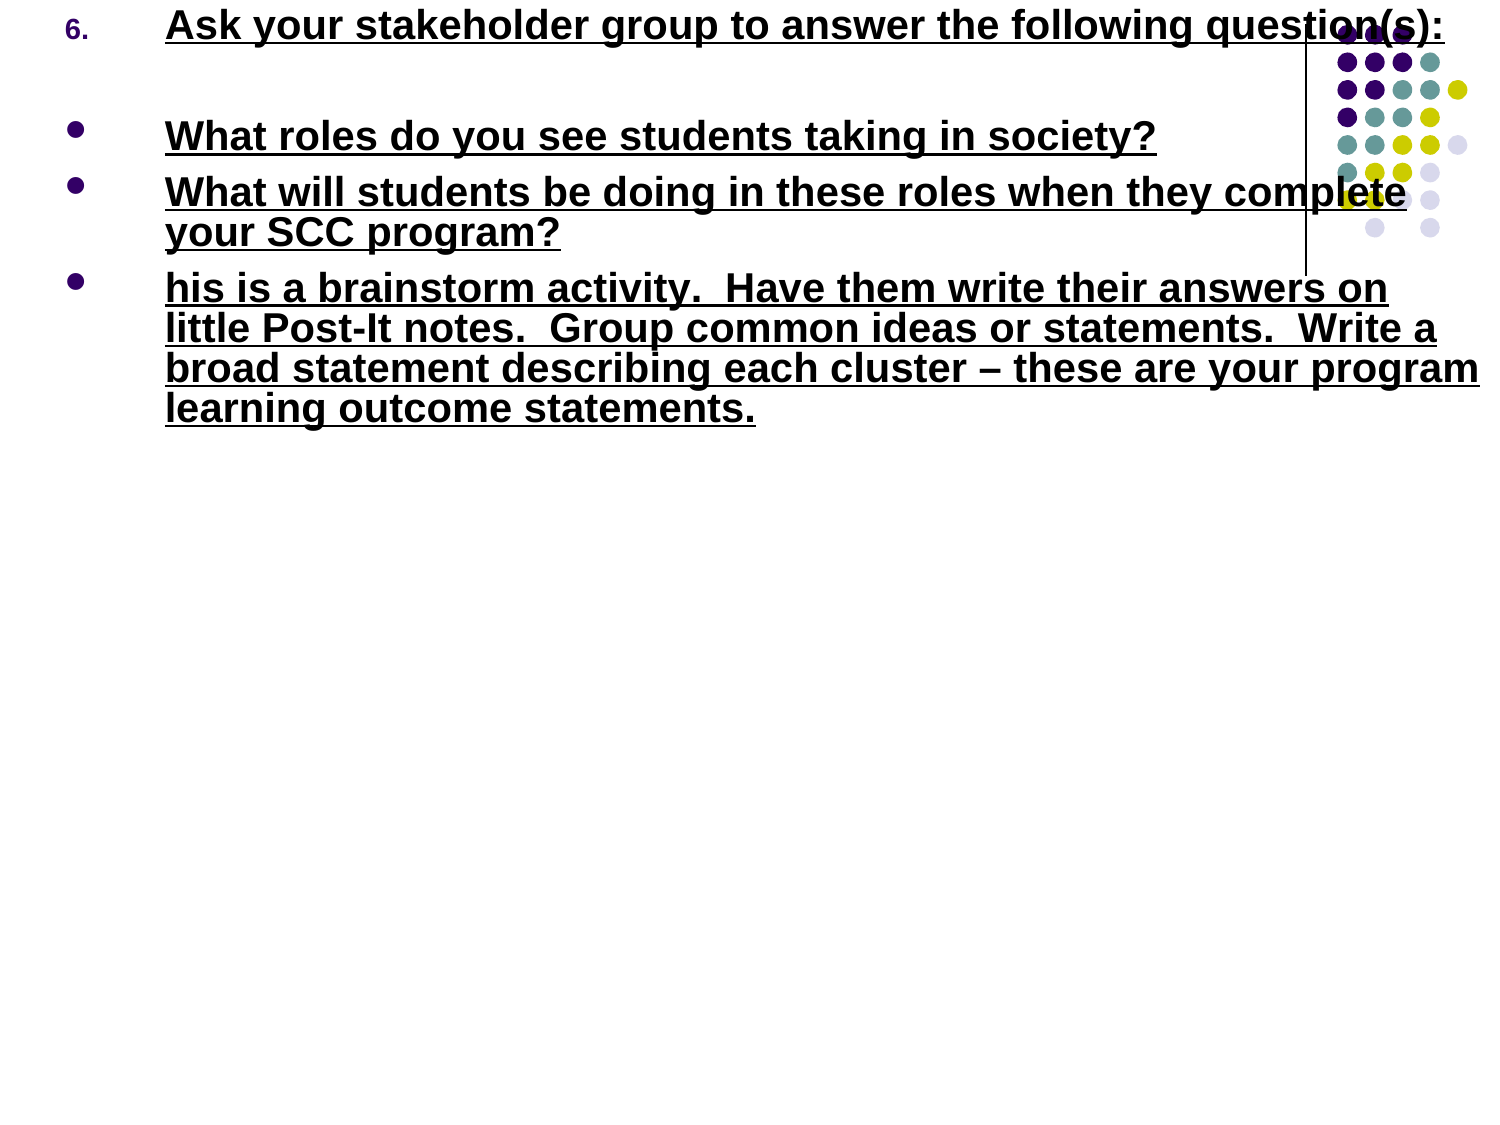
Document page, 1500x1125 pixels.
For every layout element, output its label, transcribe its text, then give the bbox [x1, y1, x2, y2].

list Ask your stakeholder group to answer the following question(s): What roles do you see students taking in society? What will students be doing in these roles when they complete your SCC program? his is a brainstorm activity. Have them write their answers on little Post-It notes. Group common ideas or statements. Write a broad statement describing each cluster – these are your program learning outcome statements. [49, 0, 1500, 1075]
